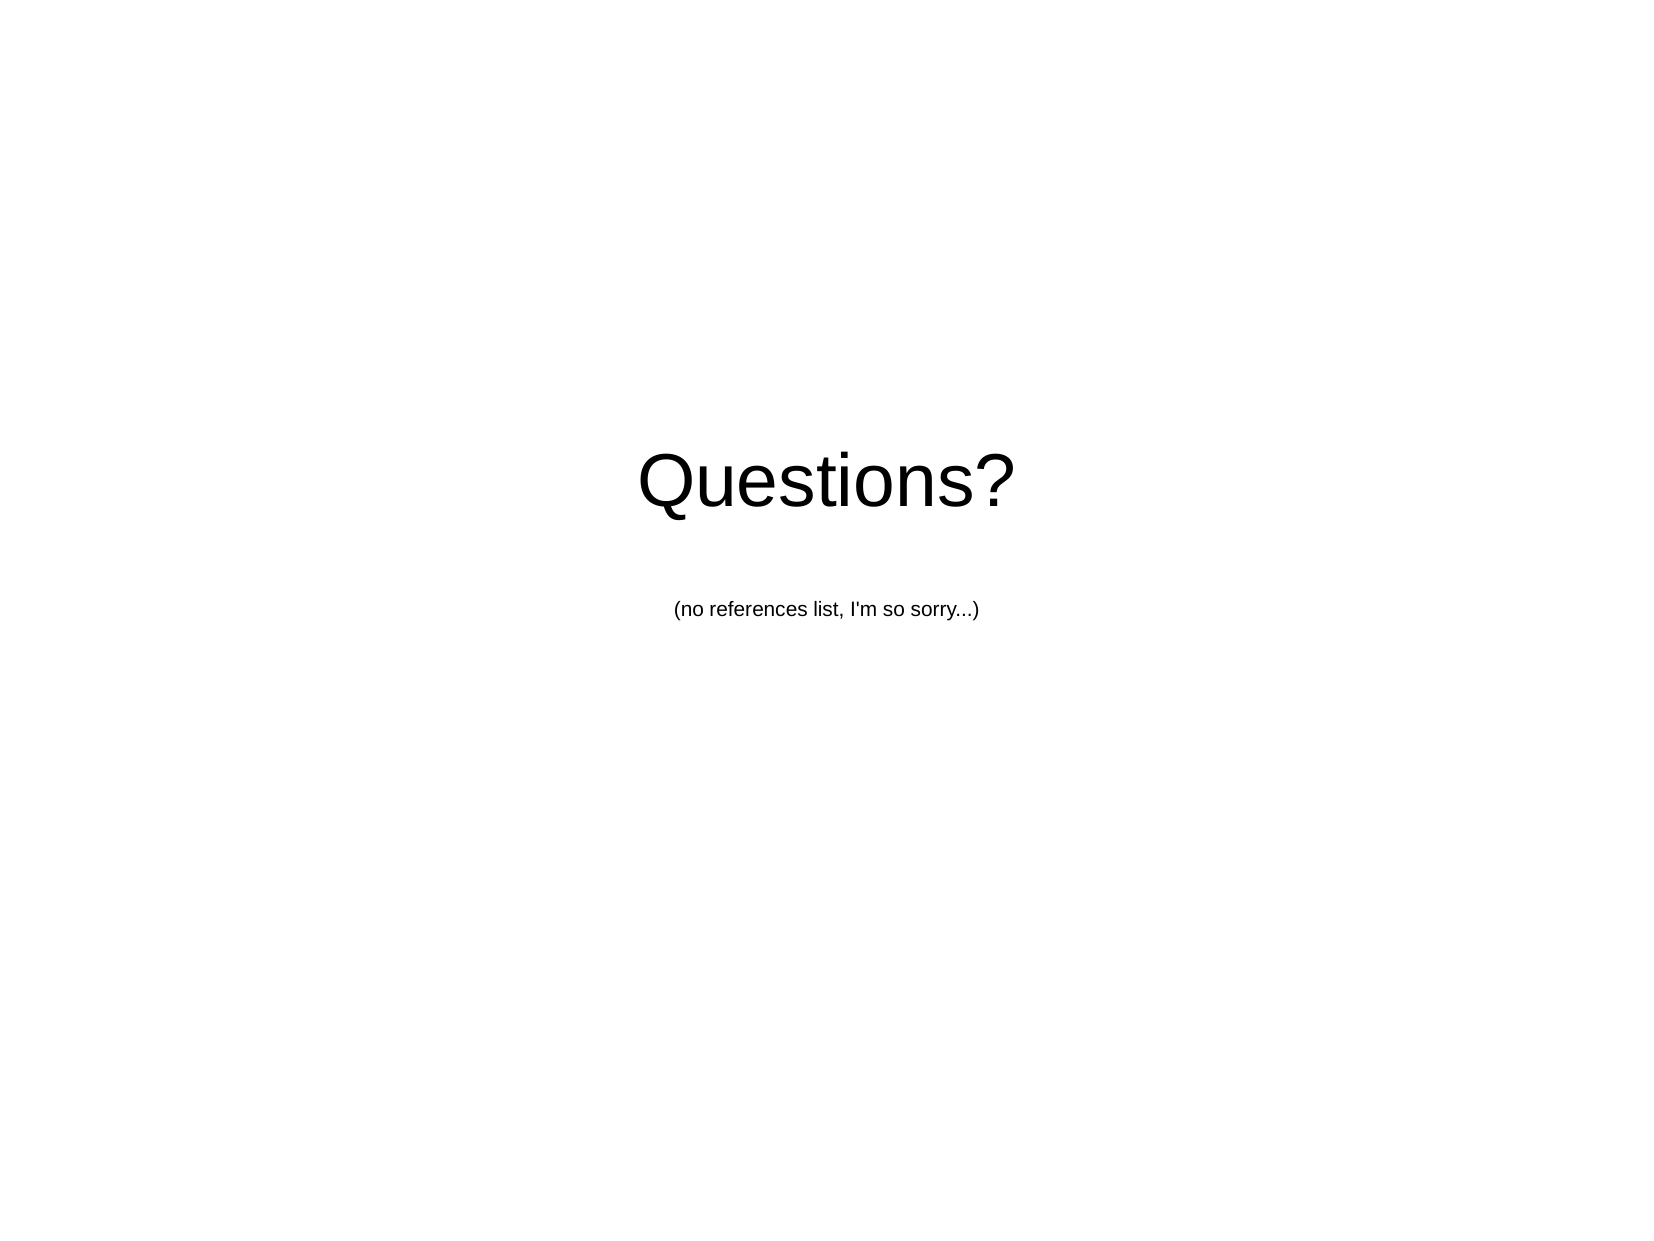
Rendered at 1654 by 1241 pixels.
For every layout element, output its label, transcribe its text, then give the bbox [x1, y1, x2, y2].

subtitle Questions? (no references list, I'm so sorry...) [82, 49, 1571, 1010]
